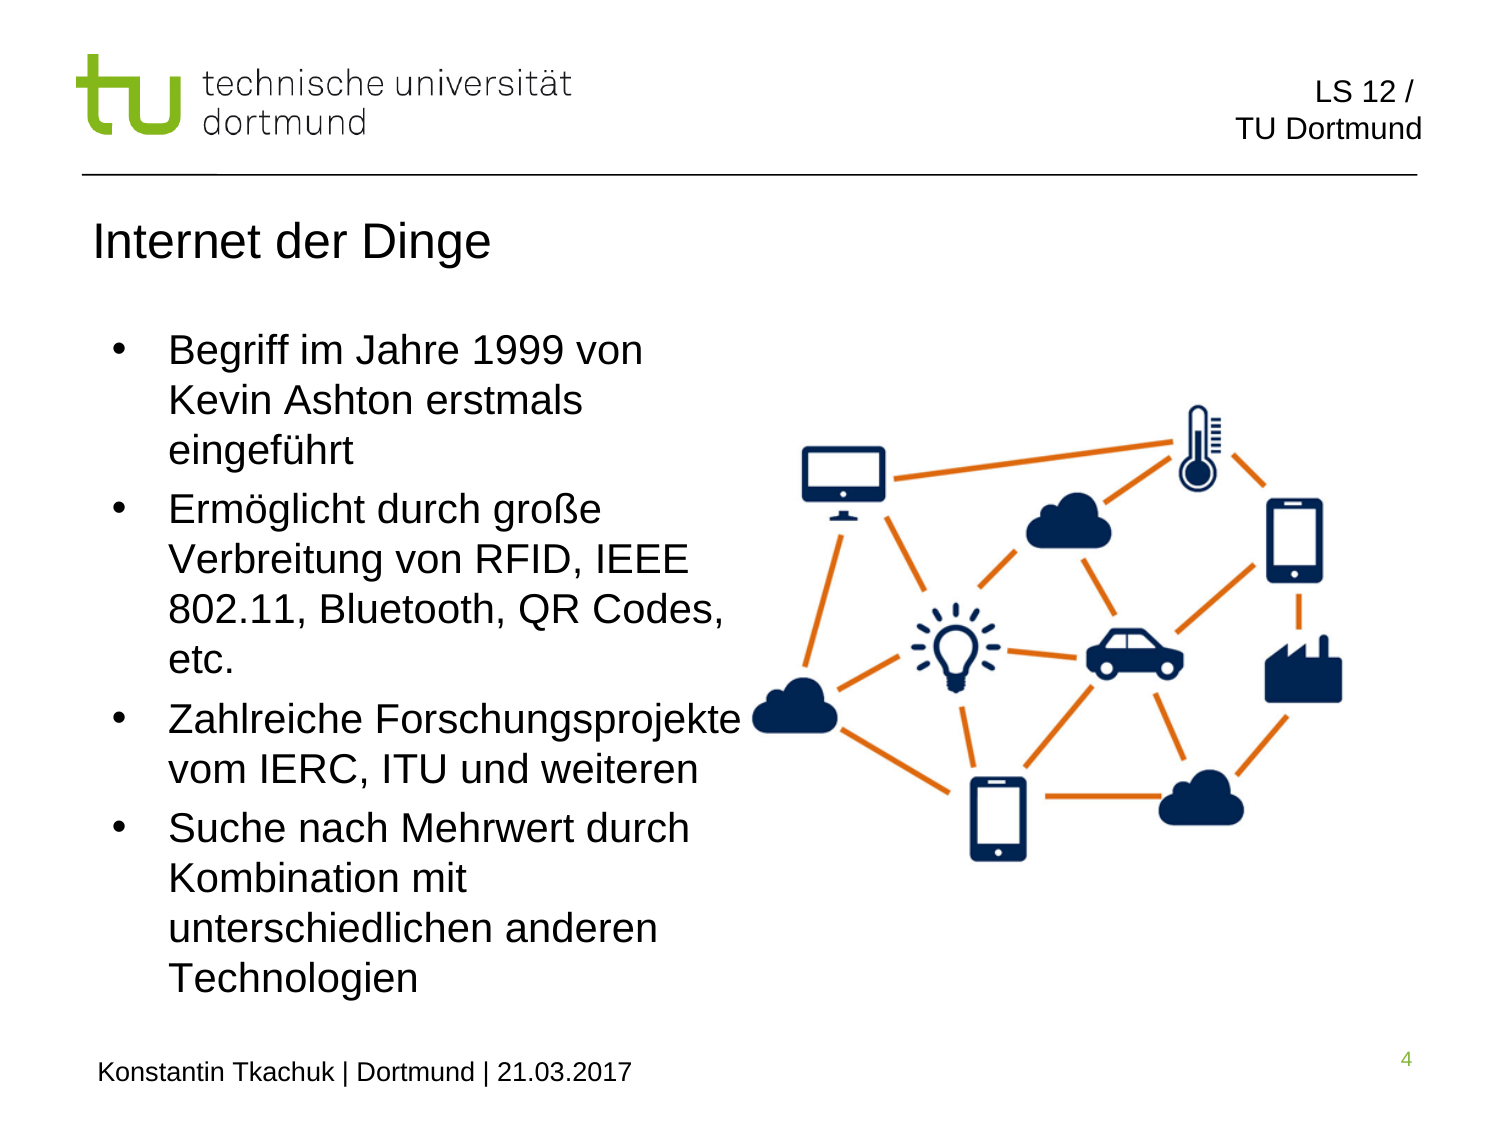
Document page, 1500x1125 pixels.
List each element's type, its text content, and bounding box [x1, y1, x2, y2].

list Begriff im Jahre 1999 von Kevin Ashton erstmals eingeführt Ermöglicht durch große Verbreitung von RFID, IEEE 802.11, Bluetooth, QR Codes, etc. Zahlreiche Forschungsprojekte vom IERC, ITU und weiteren Suche nach Mehrwert durch Kombination mit unterschiedlichen anderen Technologien [97, 315, 768, 1016]
text_box Konstantin Tkachuk | Dortmund | 21.03.2017 [82, 1046, 733, 1083]
picture [76, 54, 573, 145]
picture [768, 389, 1497, 878]
title Internet der Dinge [77, 183, 1411, 295]
